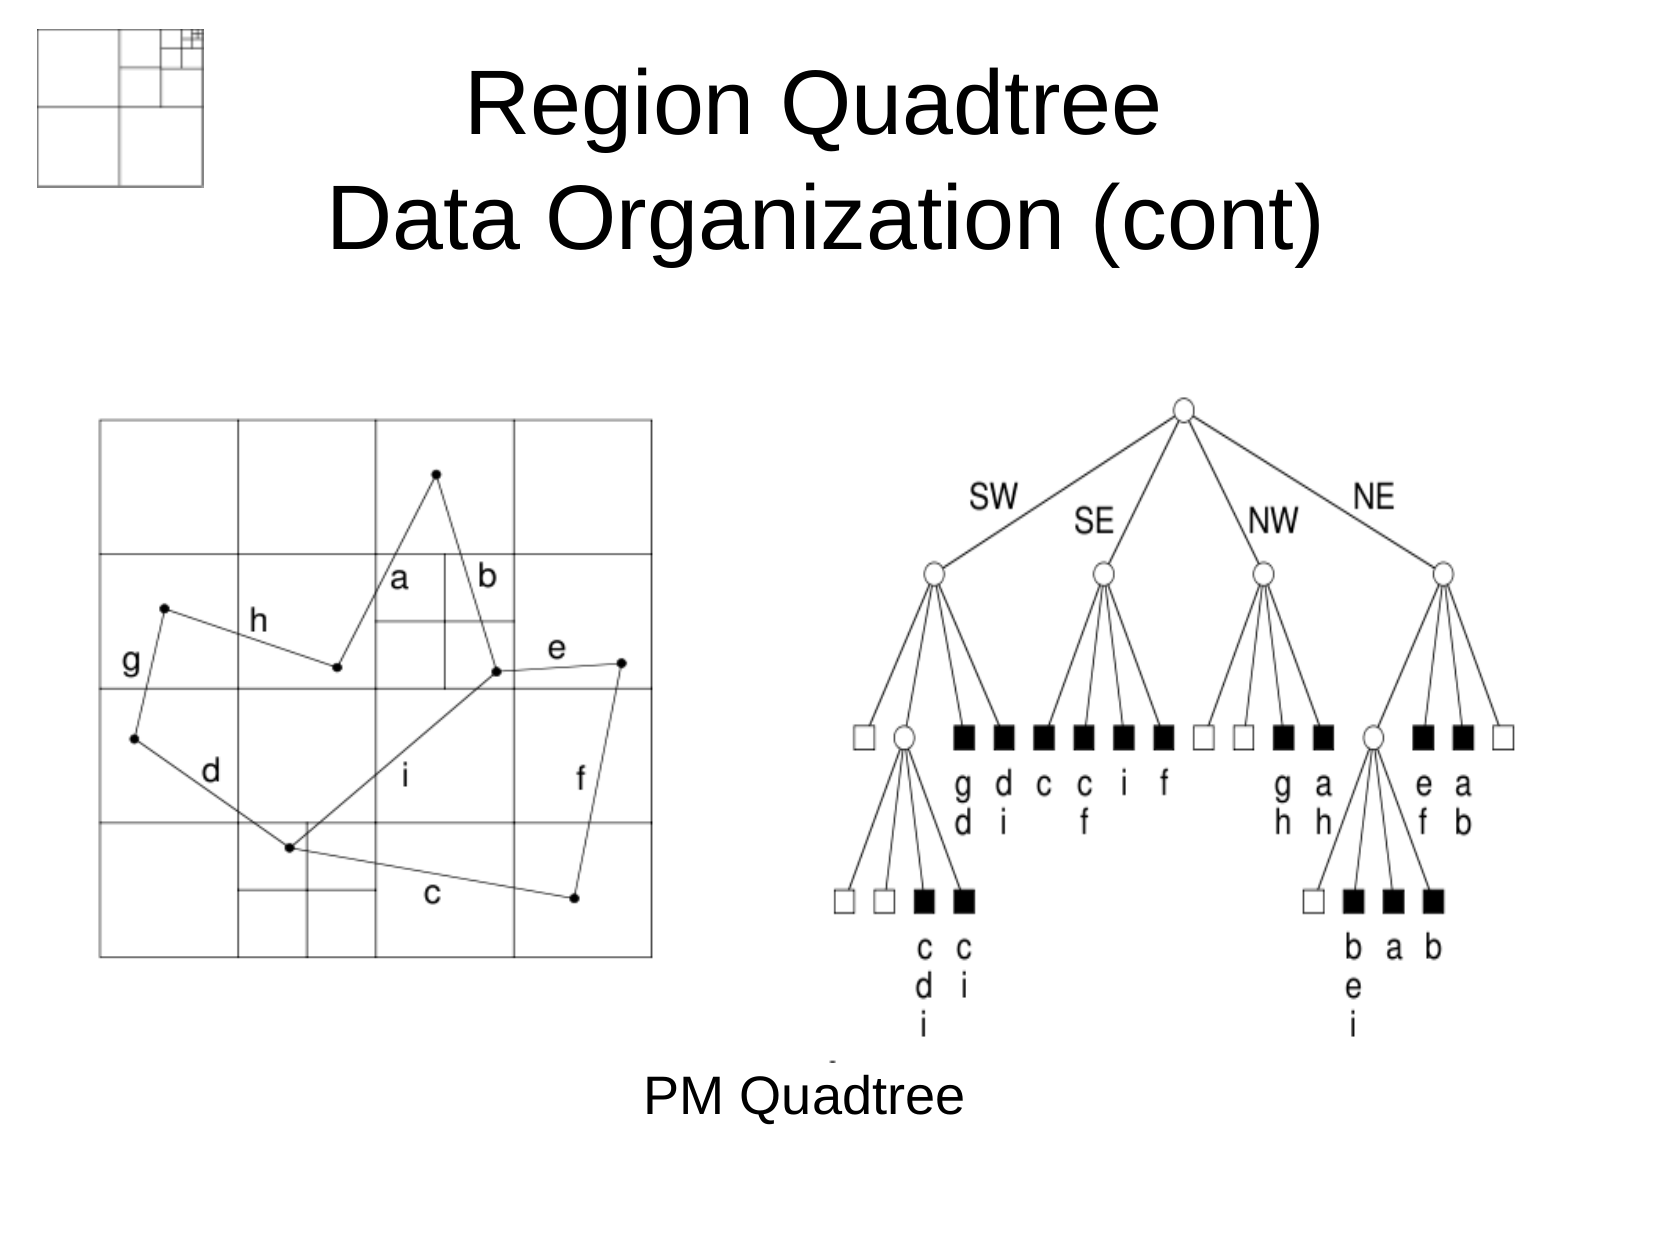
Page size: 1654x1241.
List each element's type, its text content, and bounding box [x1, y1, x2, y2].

picture [37, 29, 204, 188]
text_box PM Quadtree [628, 1049, 982, 1133]
title Region Quadtree Data Organization (cont)‏ [82, 38, 1571, 268]
picture [75, 412, 751, 976]
picture [803, 396, 1560, 1063]
